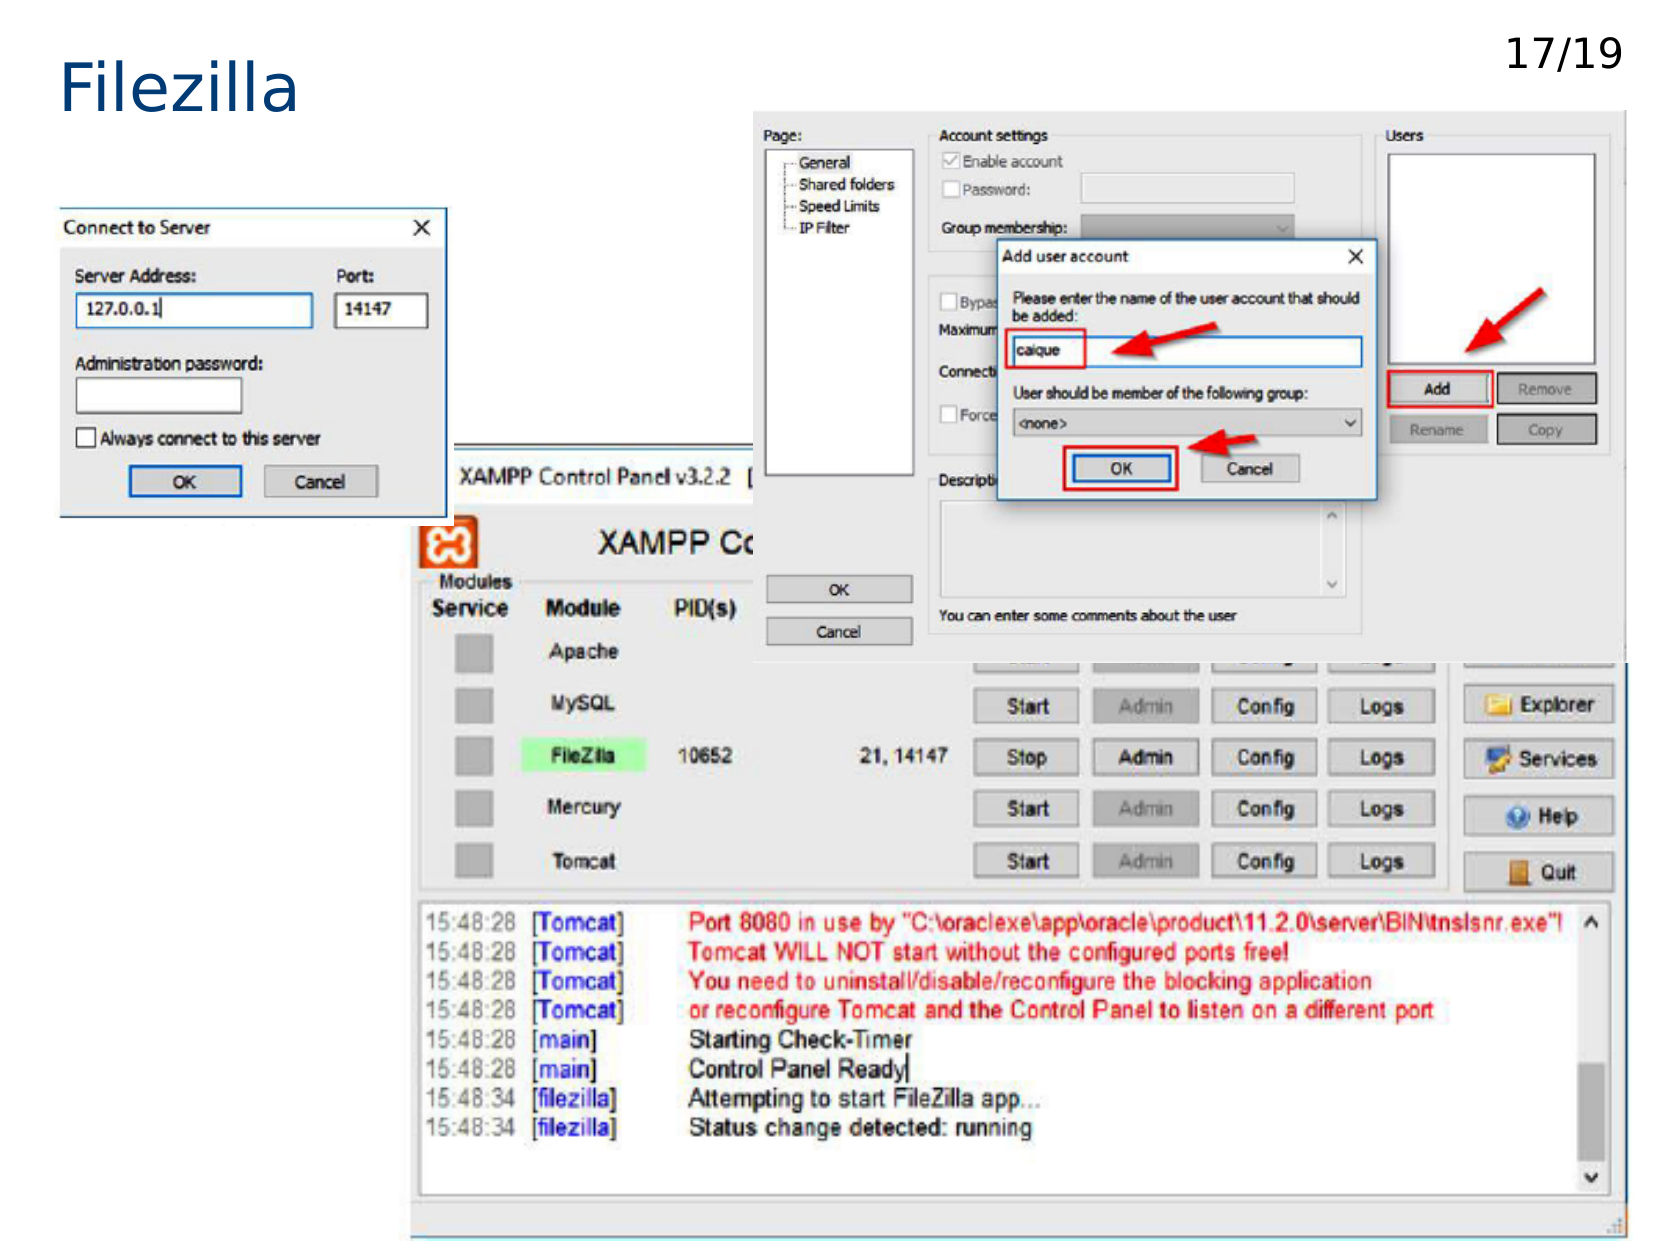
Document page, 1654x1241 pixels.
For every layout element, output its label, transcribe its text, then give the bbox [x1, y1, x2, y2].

title Filezilla [59, 29, 1506, 148]
picture [54, 110, 1633, 1241]
